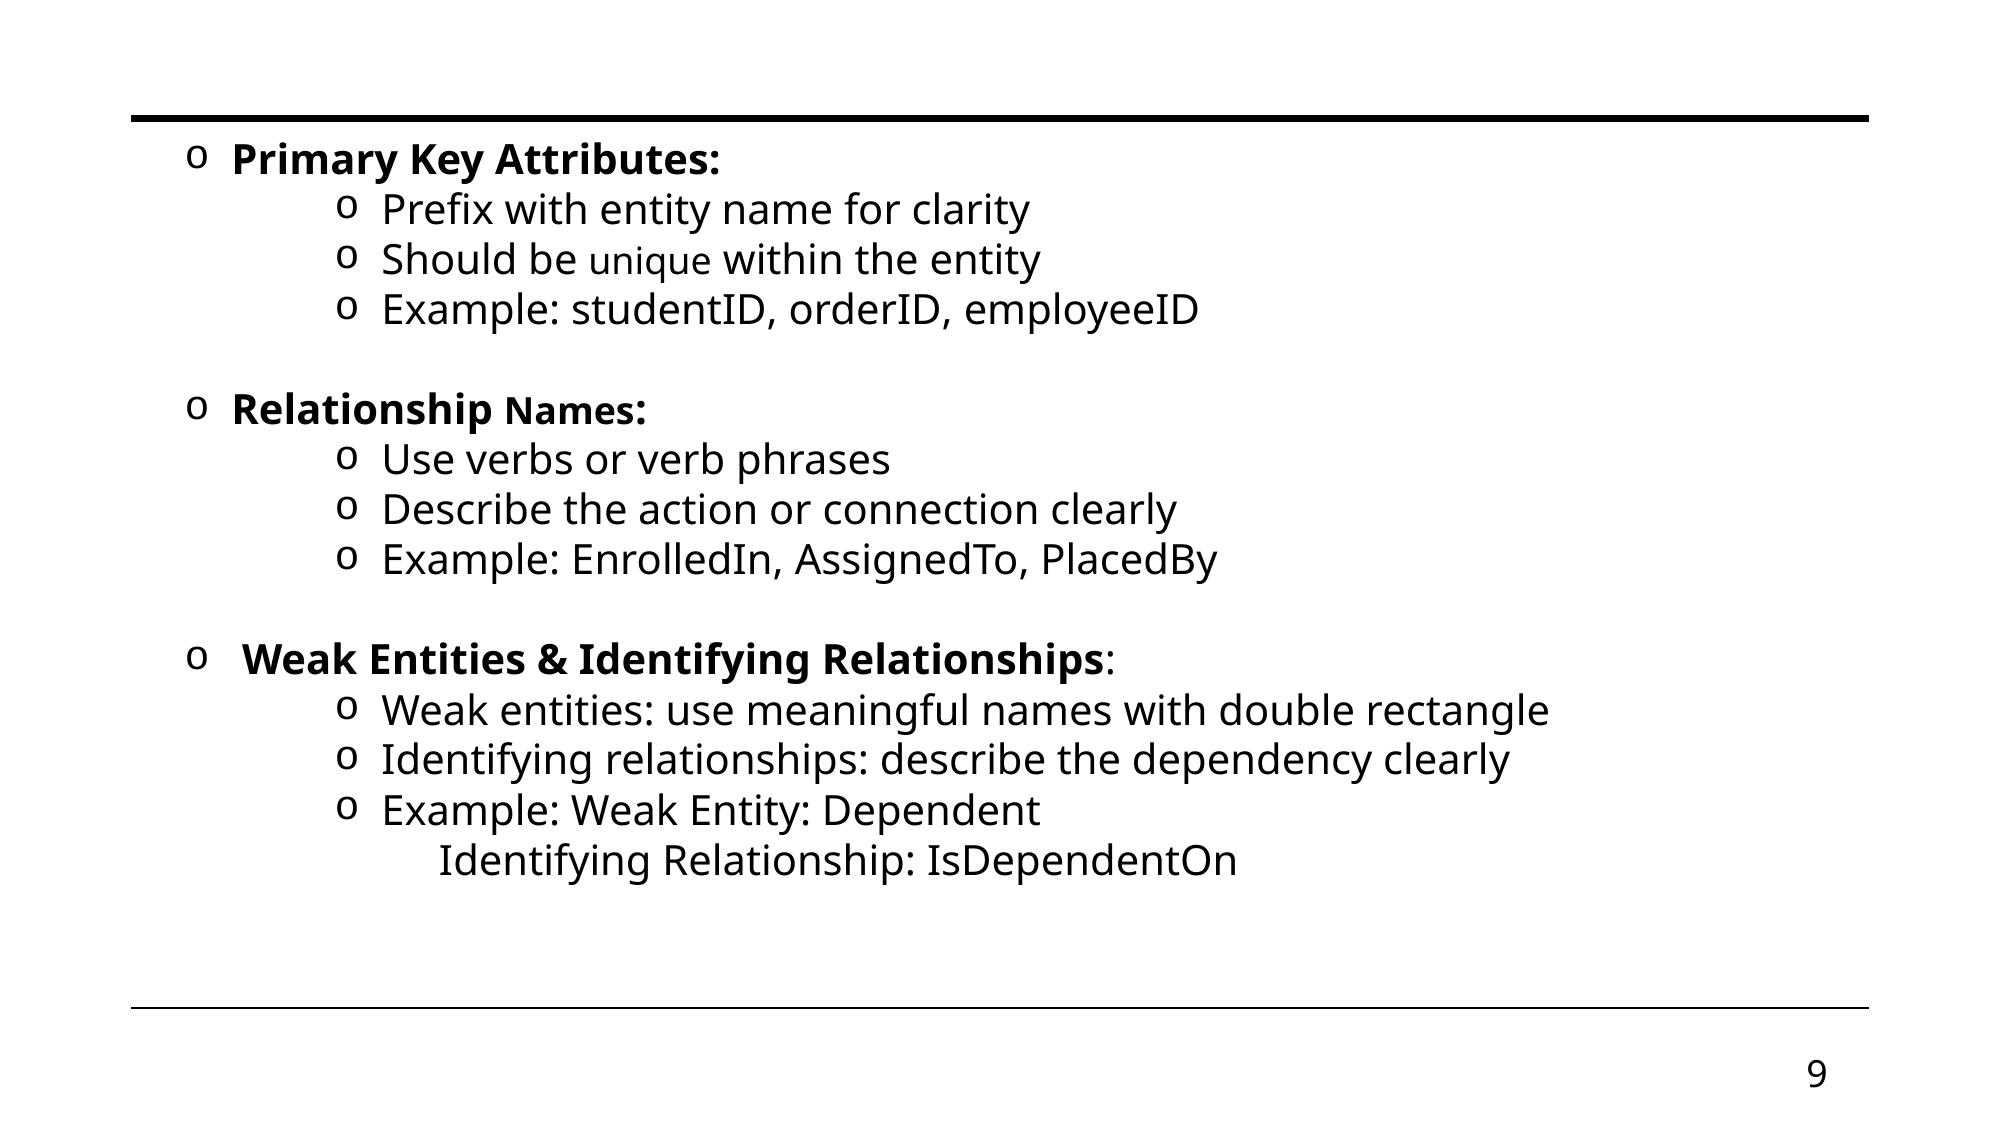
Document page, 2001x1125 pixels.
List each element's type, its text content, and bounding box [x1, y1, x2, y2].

text_box [1791, 1042, 1902, 1103]
text_box Primary Key Attributes: Prefix with entity name for clarity Should be unique within the entity Example: studentID, orderID, employeeID Relationship Names: Use verbs or verb phrases Describe the action or connection clearly Example: EnrolledIn, AssignedTo, PlacedBy Weak Entities & Identifying Relationships: Weak entities: use meaningful names with double rectangle Identifying relationships: describe the dependency clearly Example: Weak Entity: Dependent Identifying Relationship: IsDependentOn [169, 125, 1879, 949]
